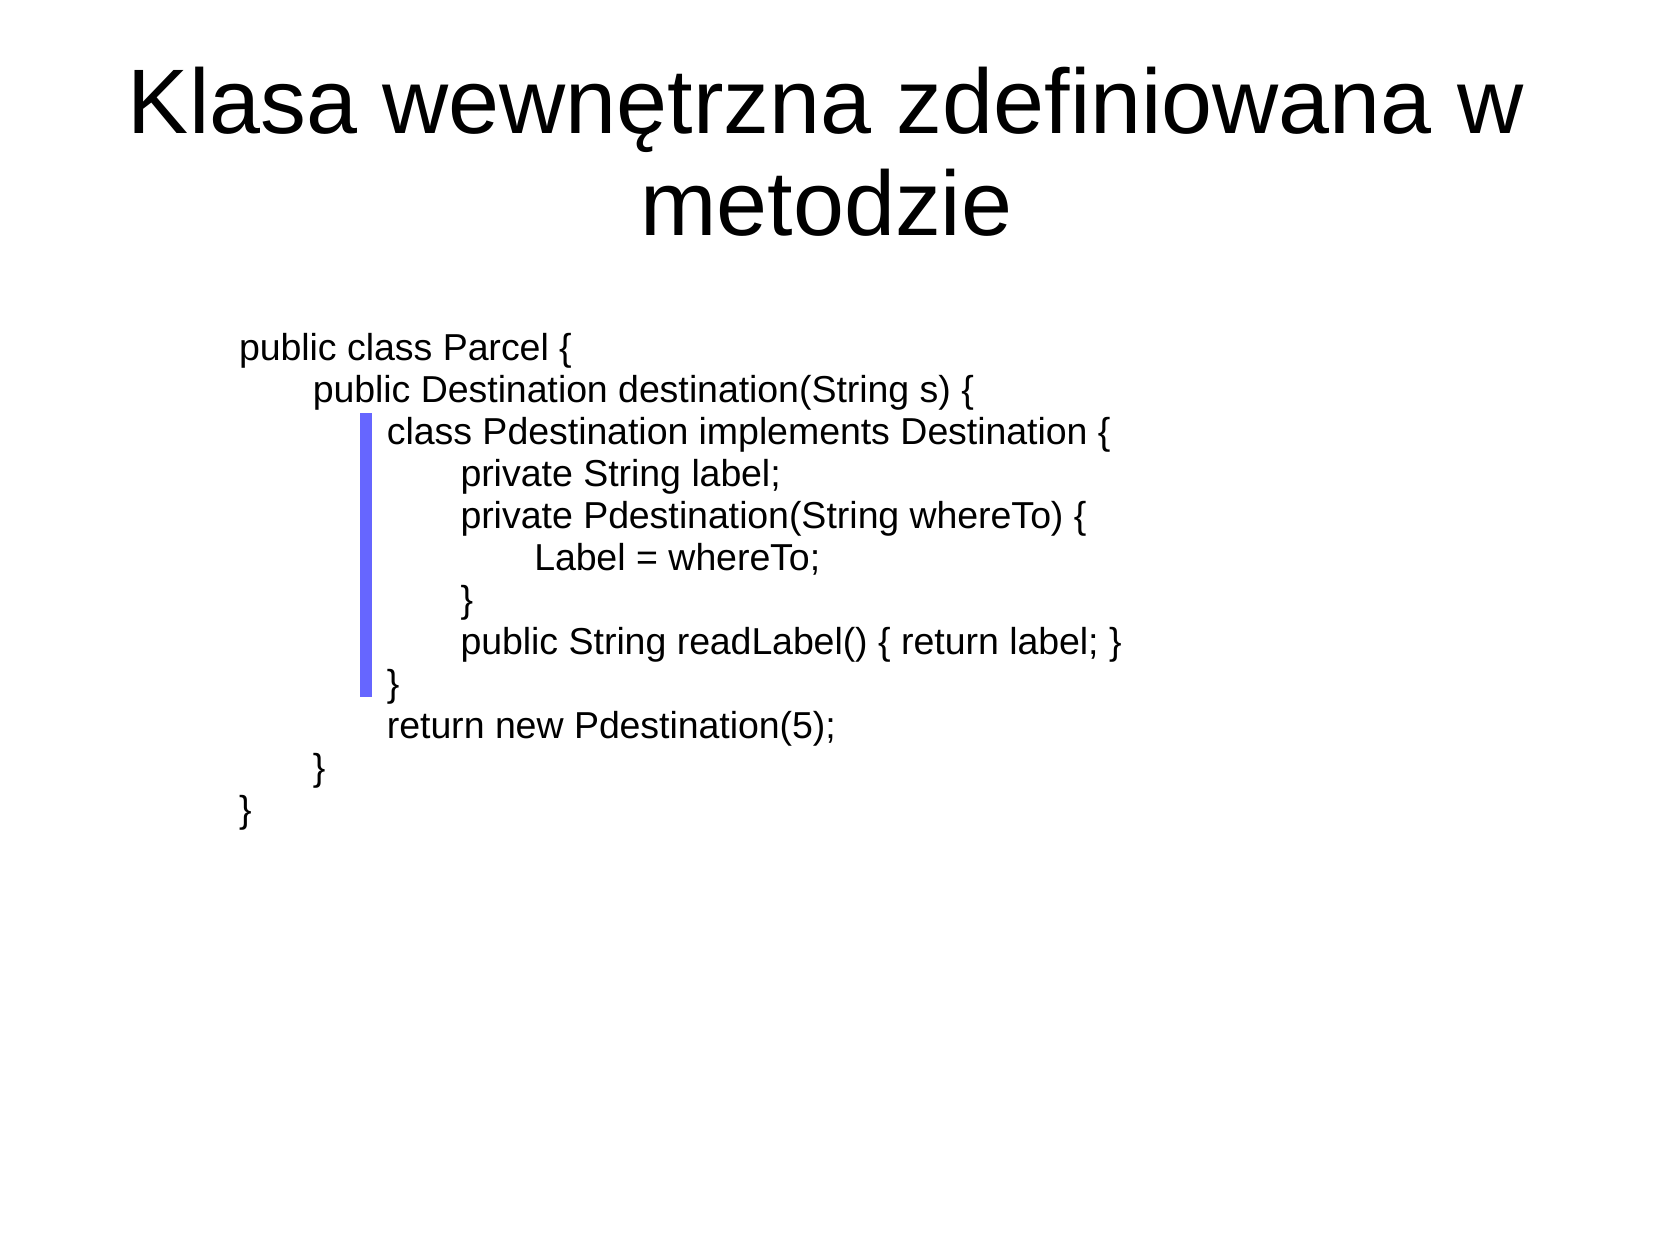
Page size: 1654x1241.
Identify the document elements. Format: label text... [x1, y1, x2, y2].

text_box public class Parcel { public Destination destination(String s) { class Pdestination implements Destination { private String label; private Pdestination(String whereTo) { Label = whereTo; } public String readLabel() { return label; } } return new Pdestination(5); } } [224, 318, 1418, 838]
title Klasa wewnętrzna zdefiniowana w metodzie [82, 49, 1571, 257]
